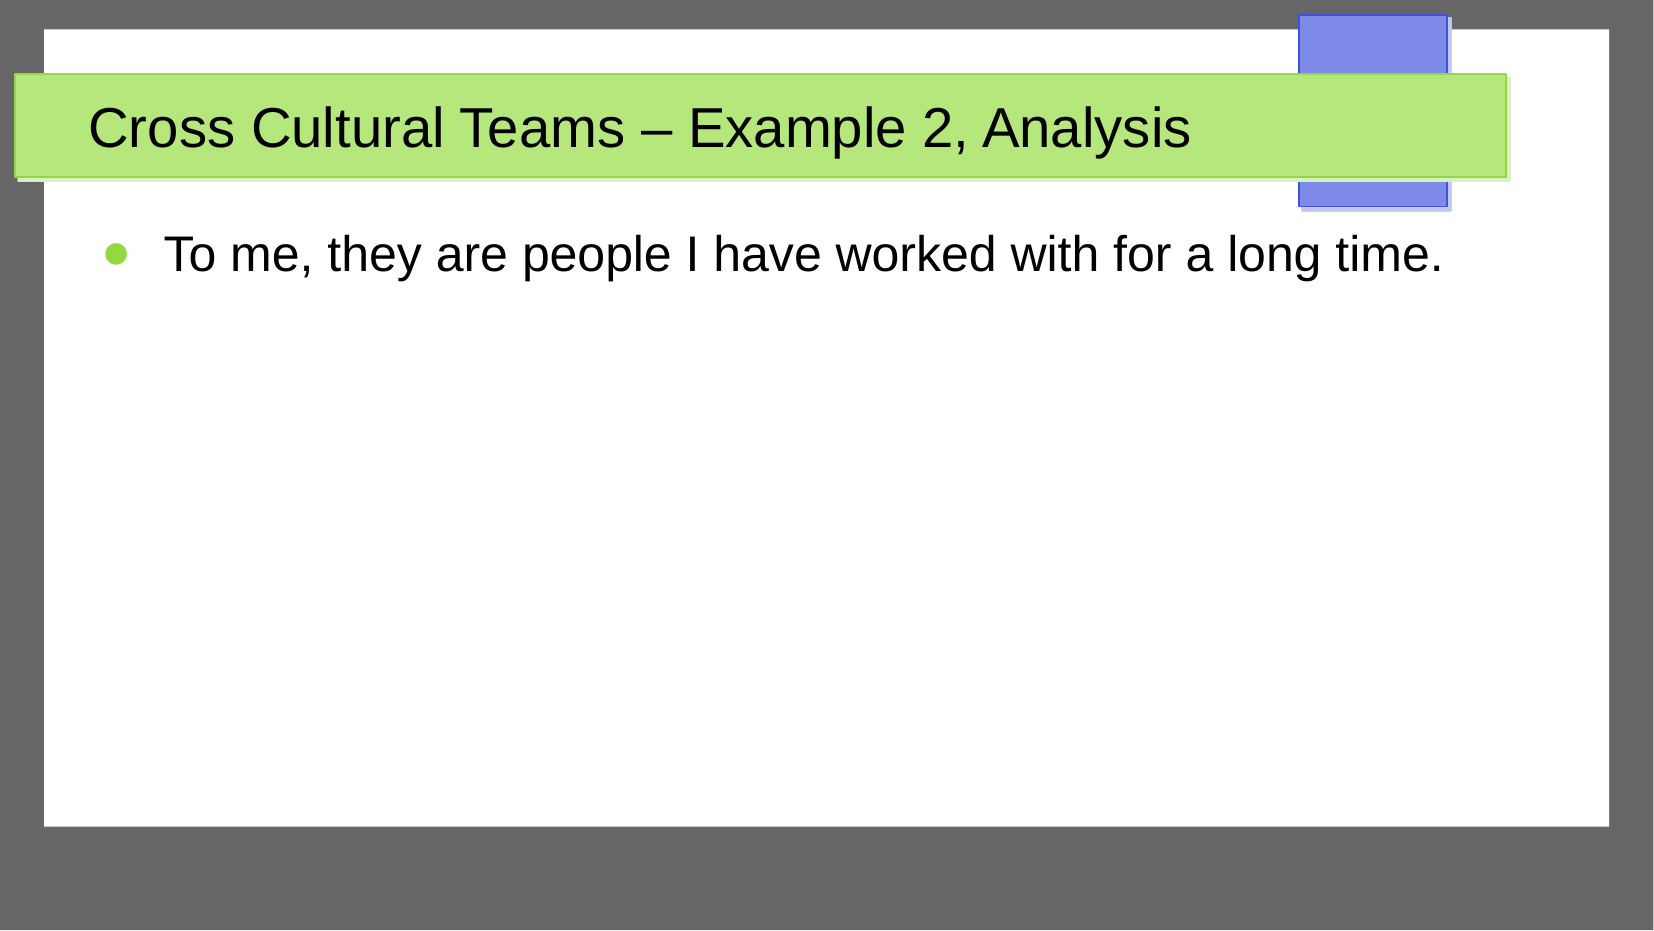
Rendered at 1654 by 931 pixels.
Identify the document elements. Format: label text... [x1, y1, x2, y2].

text_box To me, they are people I have worked with for a long time. [88, 221, 1565, 812]
text_box Cross Cultural Teams – Example 2, Analysis [88, 73, 1506, 178]
